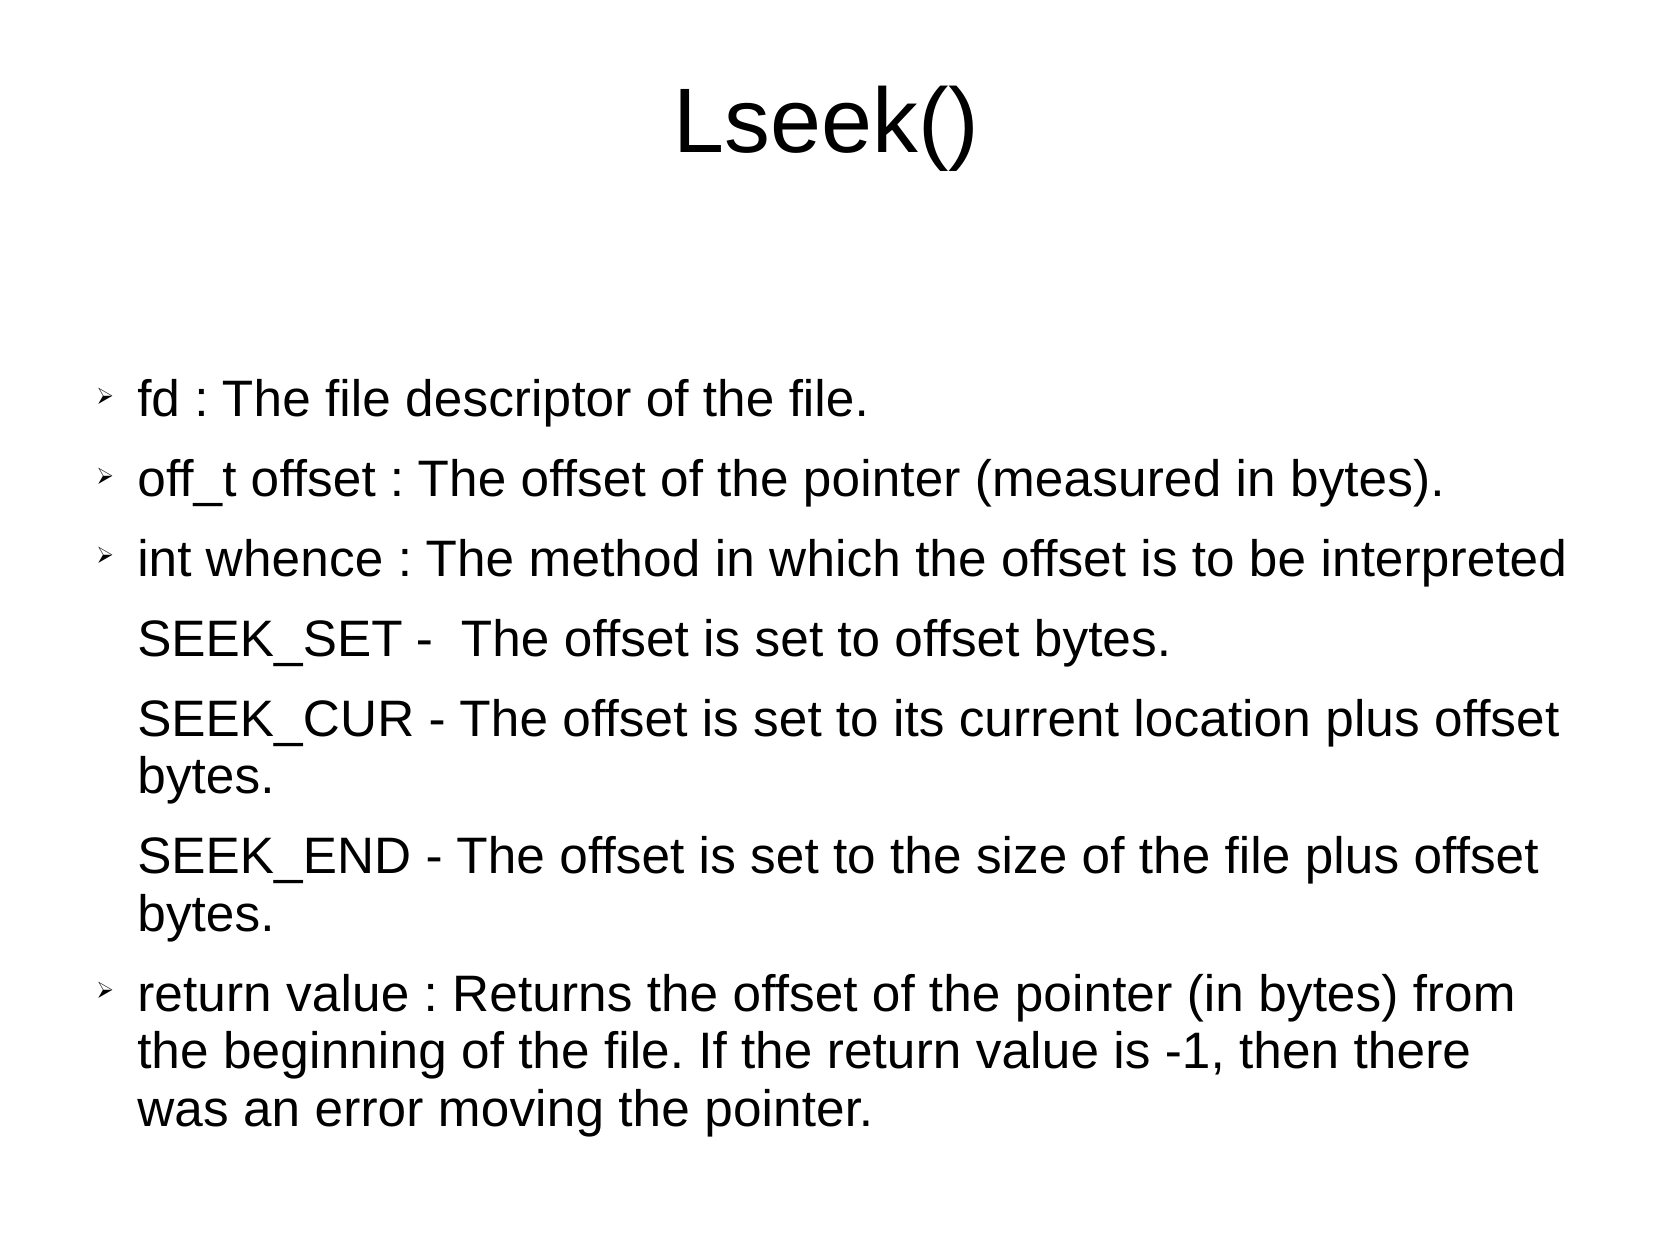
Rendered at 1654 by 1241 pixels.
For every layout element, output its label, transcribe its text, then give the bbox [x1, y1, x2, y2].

title Lseek() [82, 17, 1571, 225]
list fd : The file descriptor of the file. off_t offset : The offset of the pointer (measured in bytes). int whence : The method in which the offset is to be interpreted SEEK_SET - The offset is set to offset bytes. SEEK_CUR - The offset is set to its current location plus offset bytes. SEEK_END - The offset is set to the size of the file plus offset bytes. return value : Returns the offset of the pointer (in bytes) from the beginning of the file. If the return value is -1, then there was an error moving the pointer. [82, 290, 1571, 1170]
